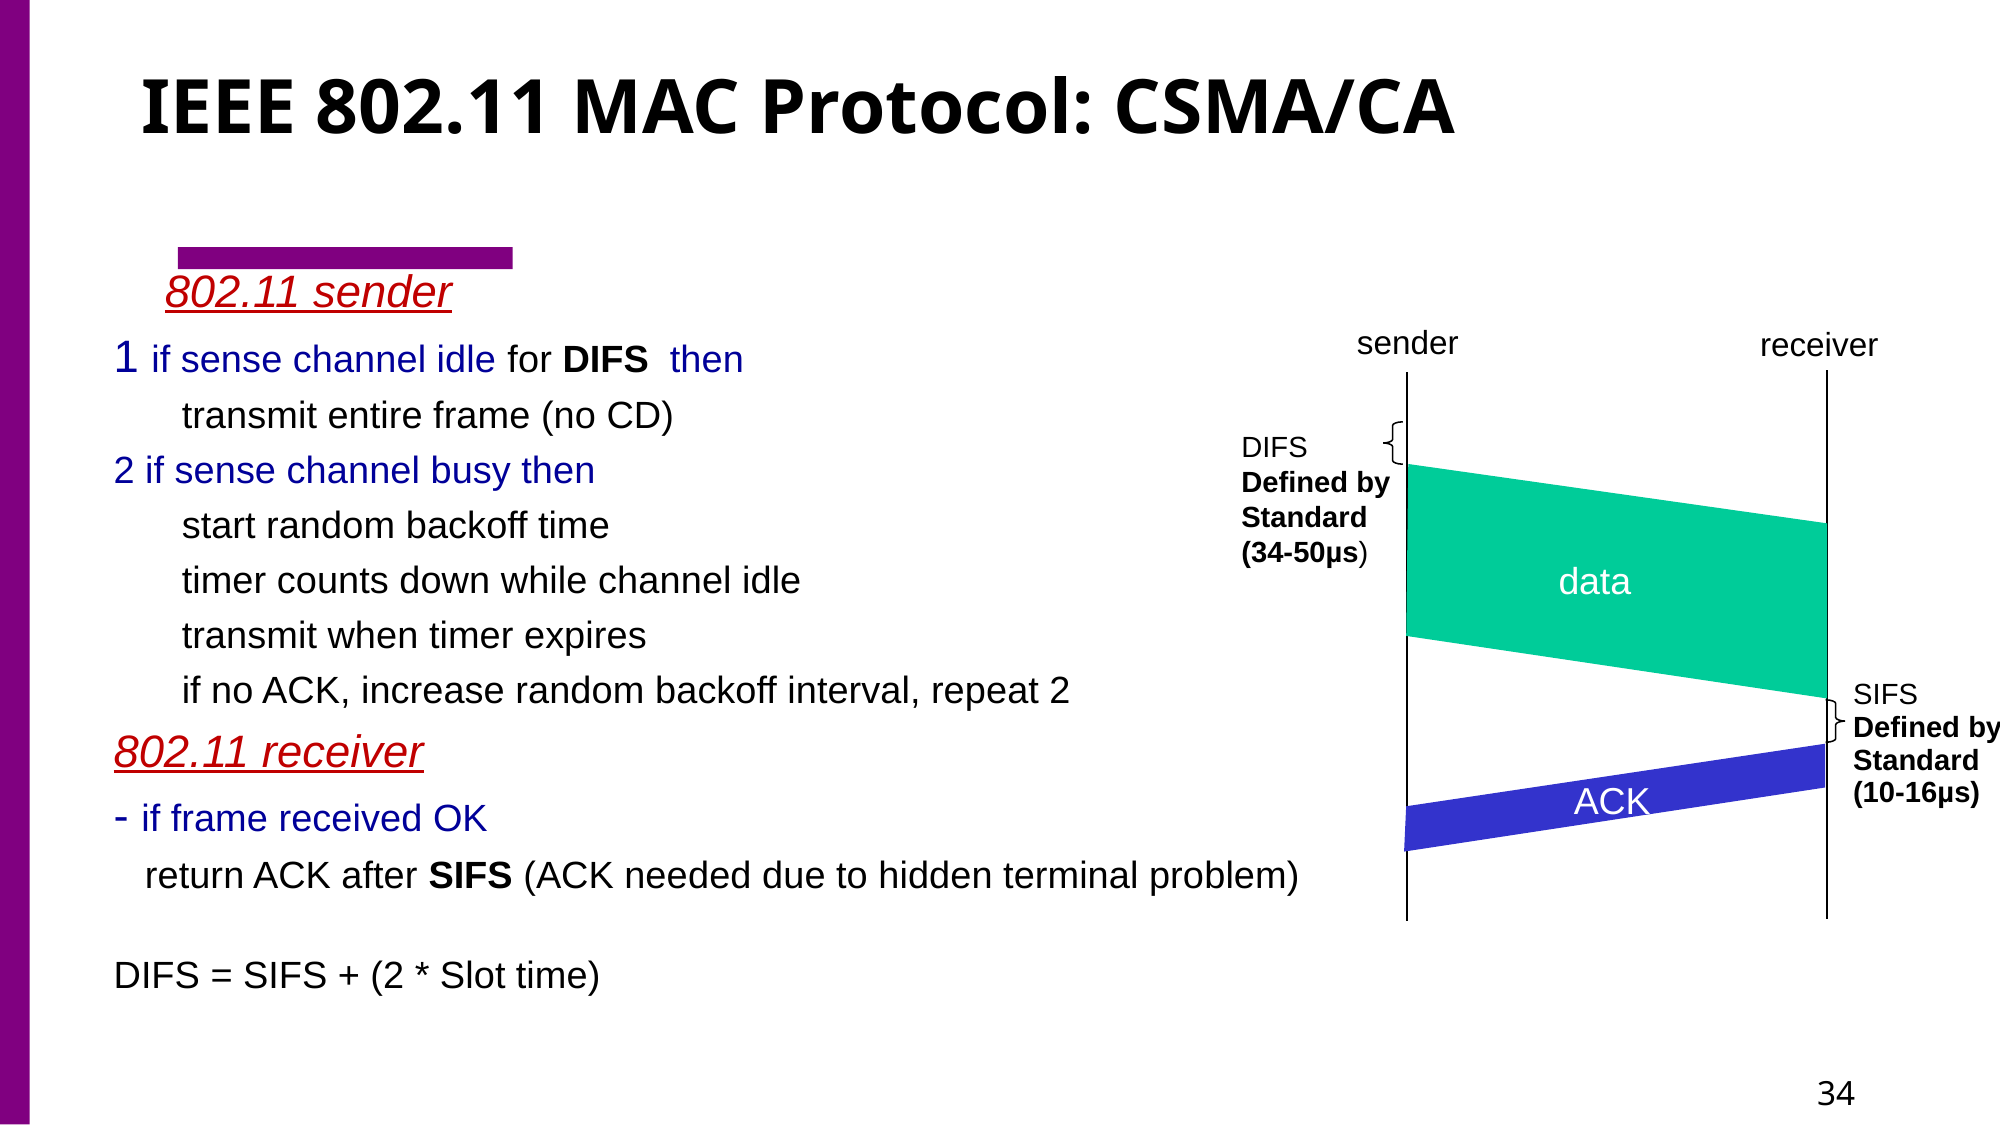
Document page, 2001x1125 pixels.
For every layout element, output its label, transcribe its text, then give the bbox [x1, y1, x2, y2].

title IEEE 802.11 MAC Protocol: CSMA/CA [90, 25, 1889, 182]
text_box sender [1342, 313, 1474, 370]
text_box DIFS Defined by Standard (34-50µs) [1226, 421, 1414, 577]
text_box [1404, 783, 1559, 852]
text_box SIFS Defined by Standard (10-16µs) [1838, 670, 2000, 817]
text_box ACK [1559, 769, 1666, 830]
text_box [1655, 743, 1826, 812]
list 802.11 sender 1 if sense channel idle for DIFS then transmit entire frame (no CD) 2 if sense channel busy then start random backoff time timer counts down while channel idle transmit when timer expires if no ACK, increase random backoff interval, repeat 2 802.11 receiver - if frame received OK return ACK after SIFS (ACK needed due to hidden terminal problem) DIFS = SIFS + (2 * Slot time) [98, 200, 1331, 1013]
text_box receiver [1745, 315, 1894, 371]
text_box data [1543, 548, 1647, 610]
